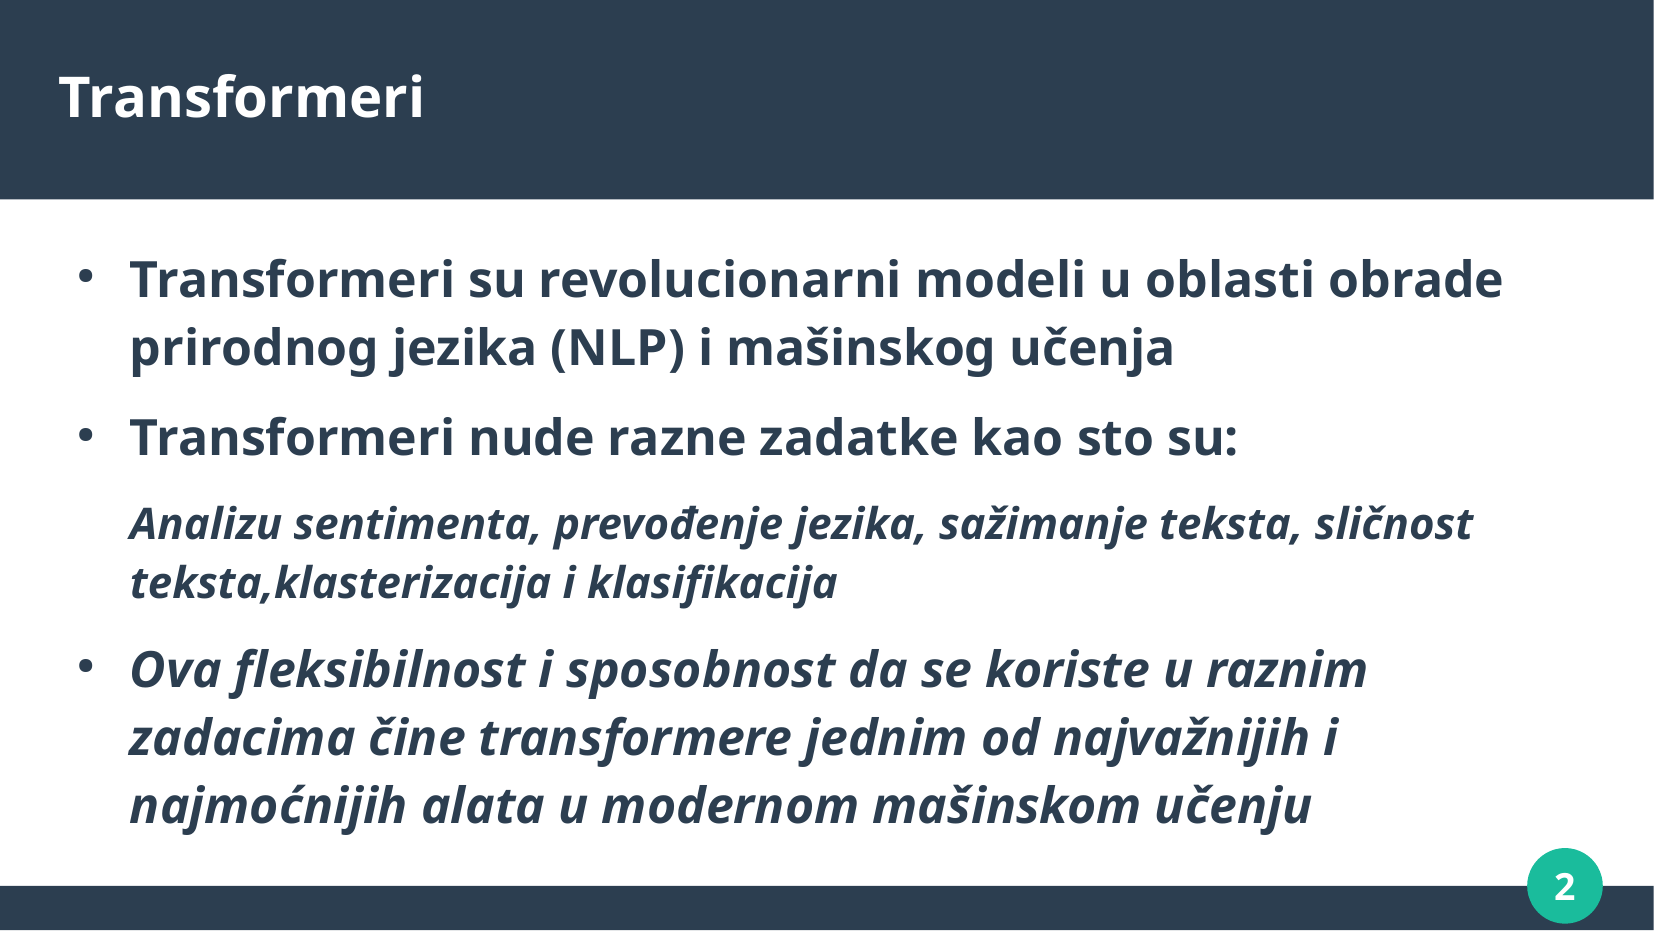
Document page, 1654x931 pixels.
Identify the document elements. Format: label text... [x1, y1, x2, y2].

list Transformeri su revolucionarni modeli u oblasti obrade prirodnog jezika (NLP) i mašinskog učenja Transformeri nude razne zadatke kao sto su: Analizu sentimenta, prevođenje jezika, sažimanje teksta, sličnost teksta,klasterizacija i klasifikacija Ova fleksibilnost i sposobnost da se koriste u raznim zadacima čine transformere jednim od najvažnijih i najmoćnijih alata u modernom mašinskom učenju [59, 243, 1595, 864]
title Transformeri [59, 37, 1595, 156]
